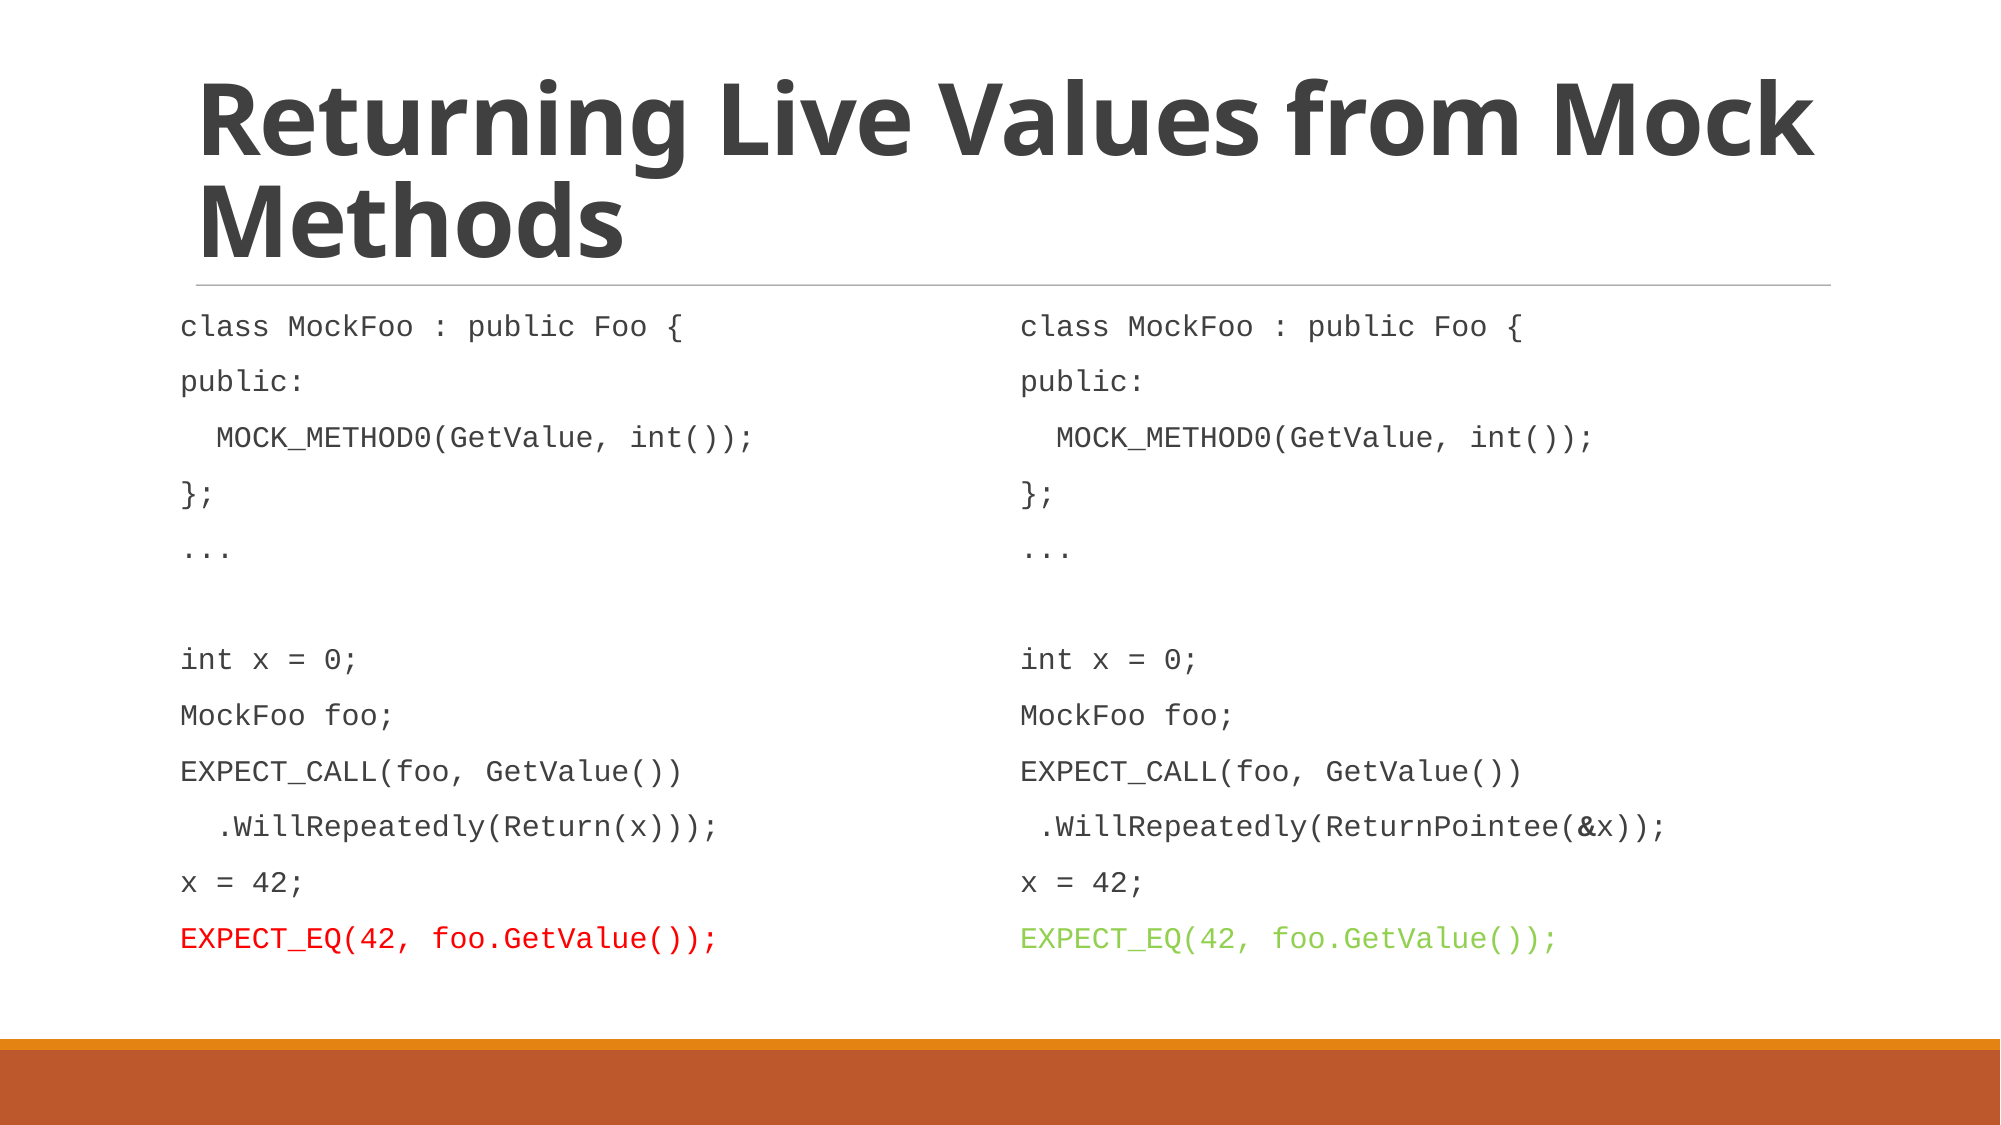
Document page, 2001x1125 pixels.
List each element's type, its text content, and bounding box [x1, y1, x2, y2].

title Returning Live Values from Mock Methods [180, 47, 1830, 285]
list class MockFoo : public Foo { public: MOCK_METHOD0(GetValue, int()); }; ... int x = 0; MockFoo foo; EXPECT_CALL(foo, GetValue()) .WillRepeatedly(ReturnPointee(&x)); x = 42; EXPECT_EQ(42, foo.GetValue()); [1020, 302, 1830, 963]
list class MockFoo : public Foo { public: MOCK_METHOD0(GetValue, int()); }; ... int x = 0; MockFoo foo; EXPECT_CALL(foo, GetValue()) .WillRepeatedly(Return(x))); x = 42; EXPECT_EQ(42, foo.GetValue()); [180, 302, 990, 963]
